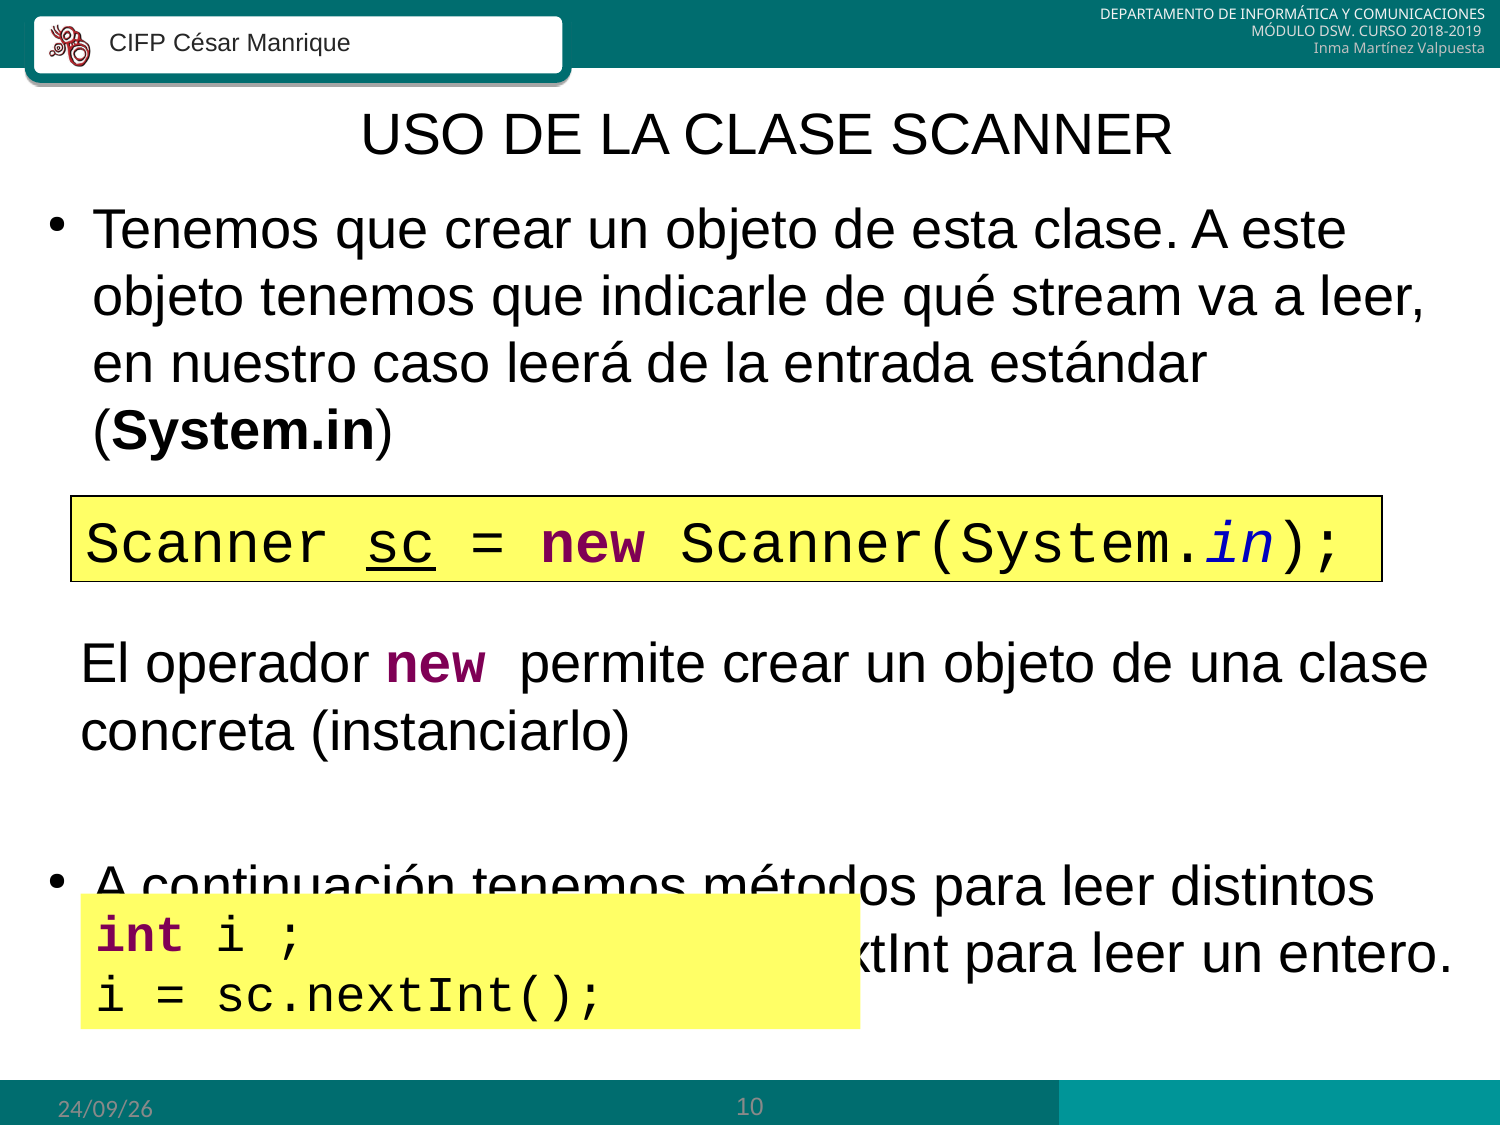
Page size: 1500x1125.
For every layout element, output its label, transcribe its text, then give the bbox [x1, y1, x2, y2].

picture [47, 23, 93, 67]
text_box 18/09/18 [42, 1085, 344, 1125]
list Tenemos que crear un objeto de esta clase. A este objeto tenemos que indicarle de qué stream va a leer, en nuestro caso leerá de la entrada estándar (System.in) El operador new permite crear un objeto de una clase concreta (instanciarlo) A continuación tenemos métodos para leer distintos tipos de datos; por ejemplo nextInt para leer un entero. [17, 184, 1483, 1059]
text_box int i ; i = sc.nextInt(); [80, 893, 861, 1030]
text_box Scanner sc = new Scanner(System.in); [70, 496, 1382, 582]
text_box <número> [512, 1082, 988, 1125]
title USO DE LA CLASE SCANNER [17, 90, 1483, 173]
